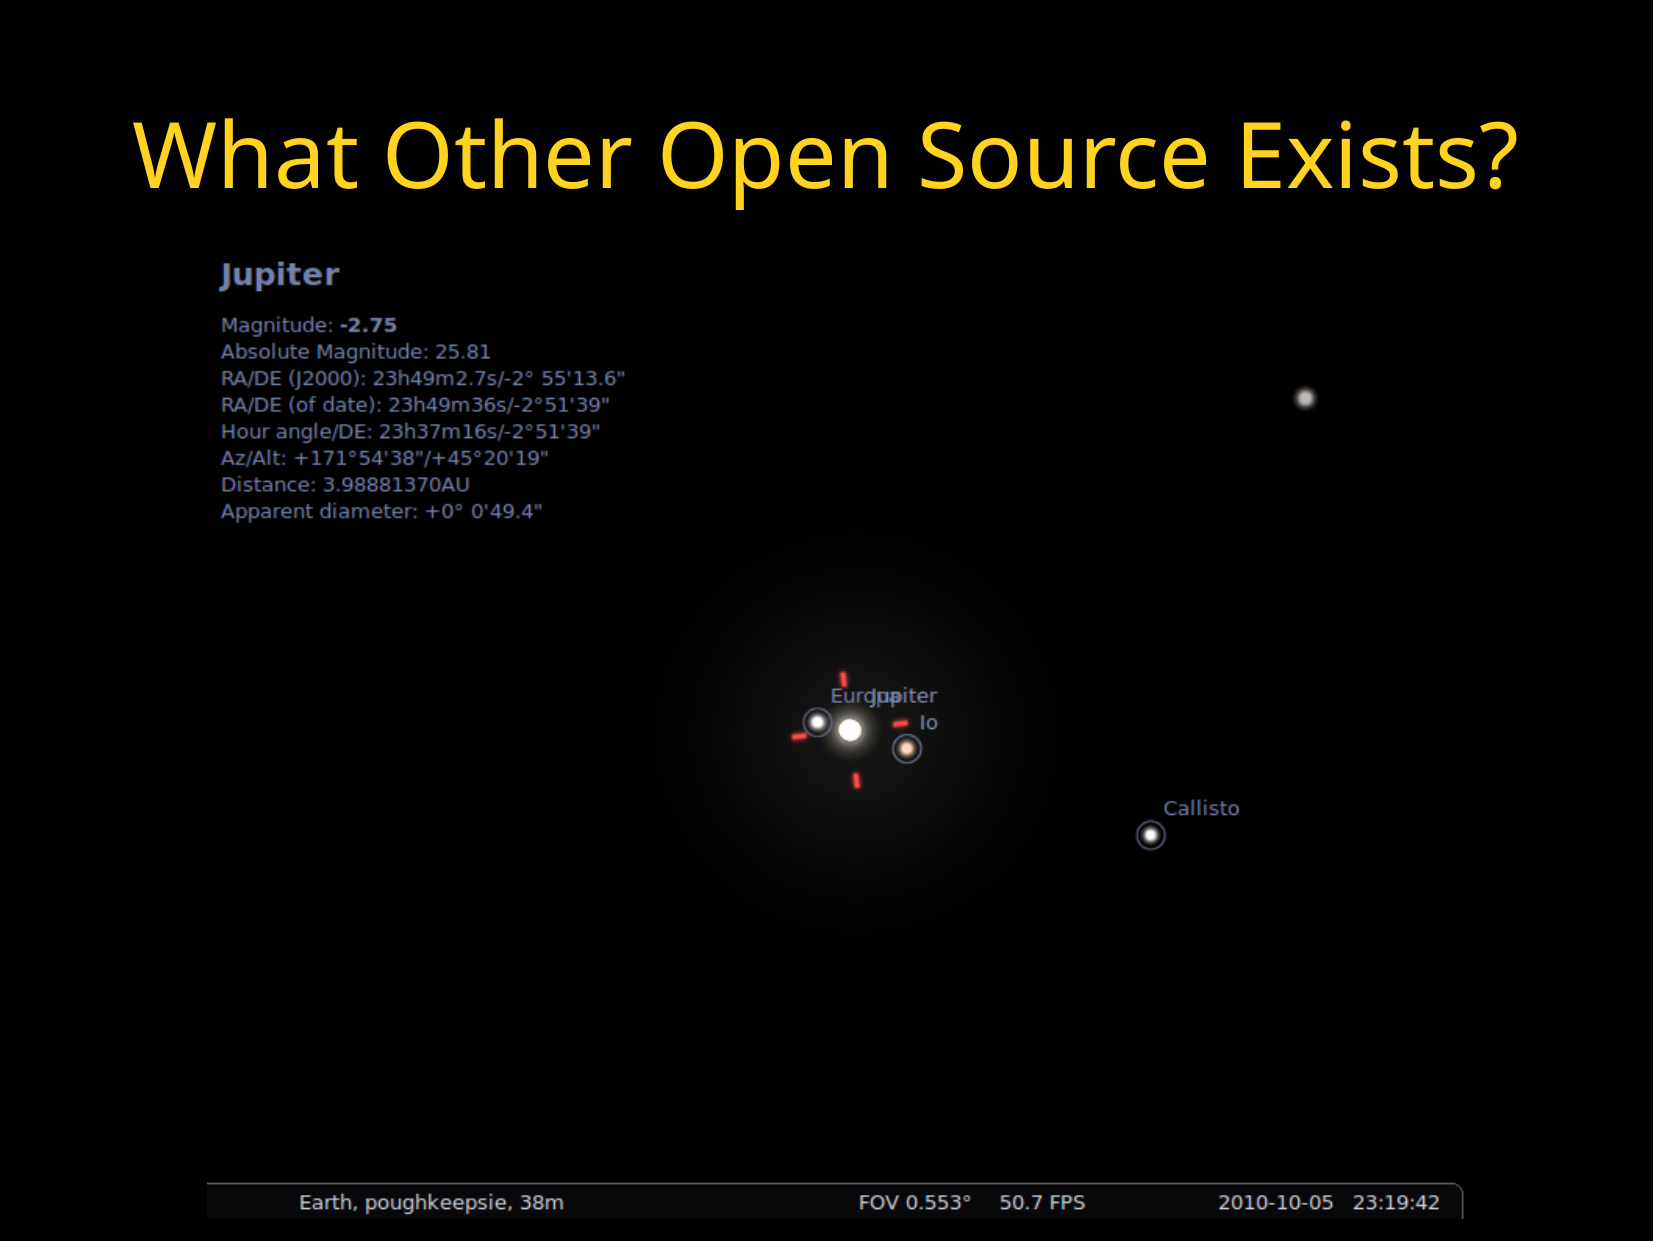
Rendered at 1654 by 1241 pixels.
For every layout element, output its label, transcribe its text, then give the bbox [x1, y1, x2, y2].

picture [207, 240, 1495, 1219]
title What Other Open Source Exists? [82, 49, 1571, 257]
